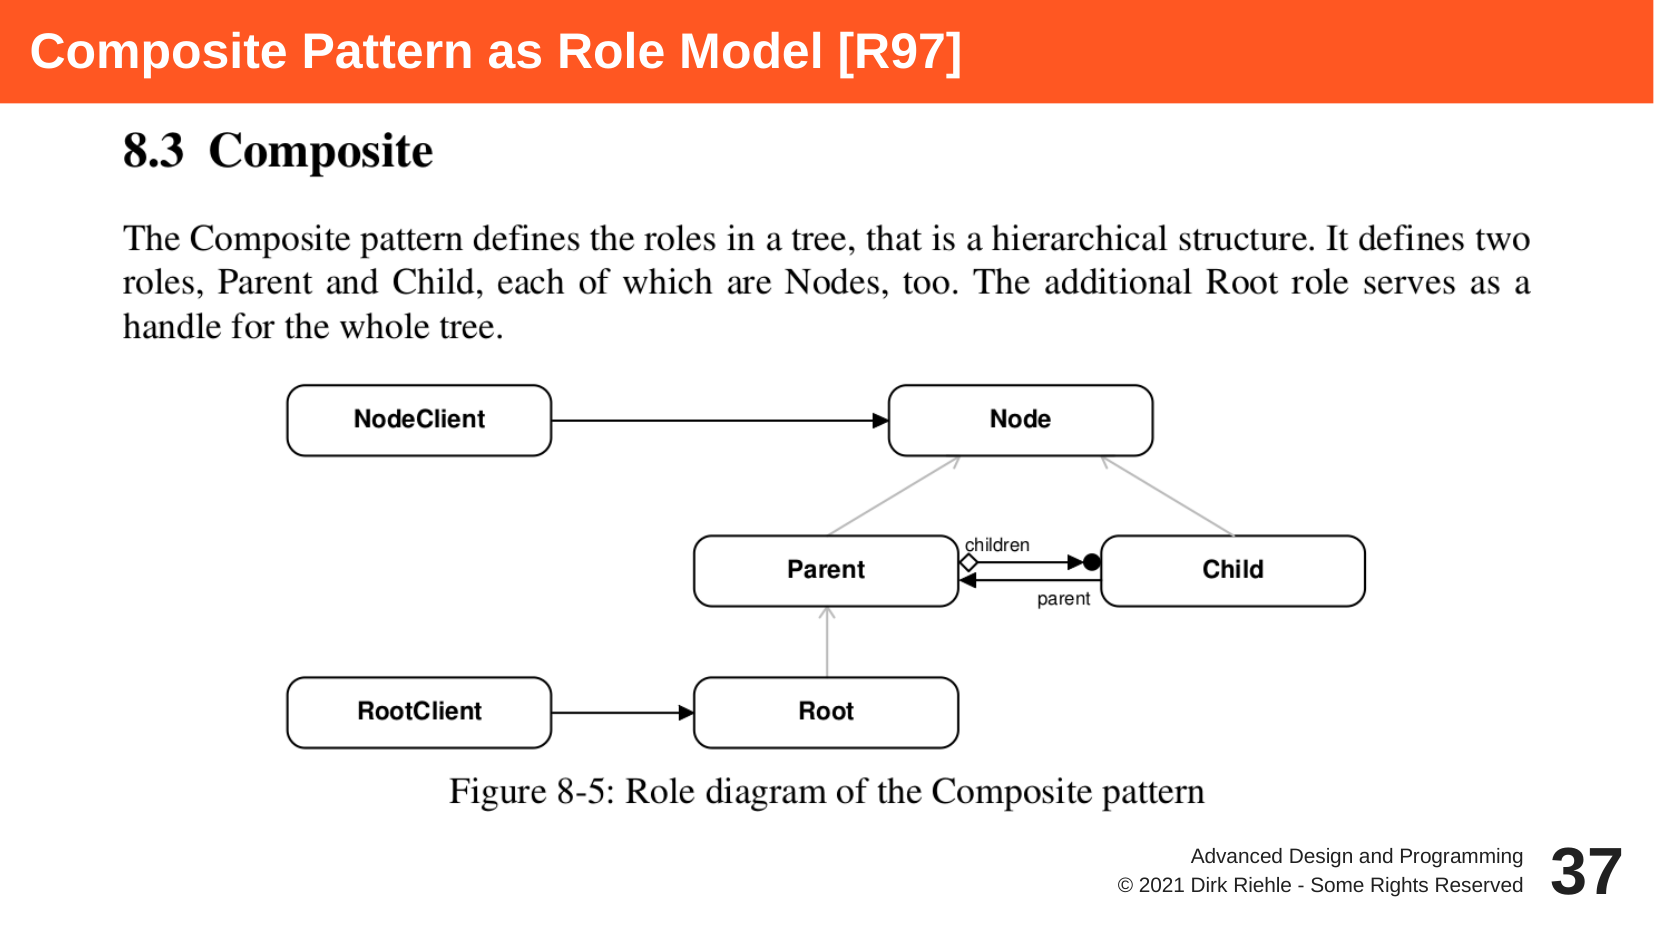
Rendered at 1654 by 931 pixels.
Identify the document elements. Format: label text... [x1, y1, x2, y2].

title Composite Pattern as Role Model [R97] [0, 0, 1654, 104]
picture [123, 132, 1531, 813]
